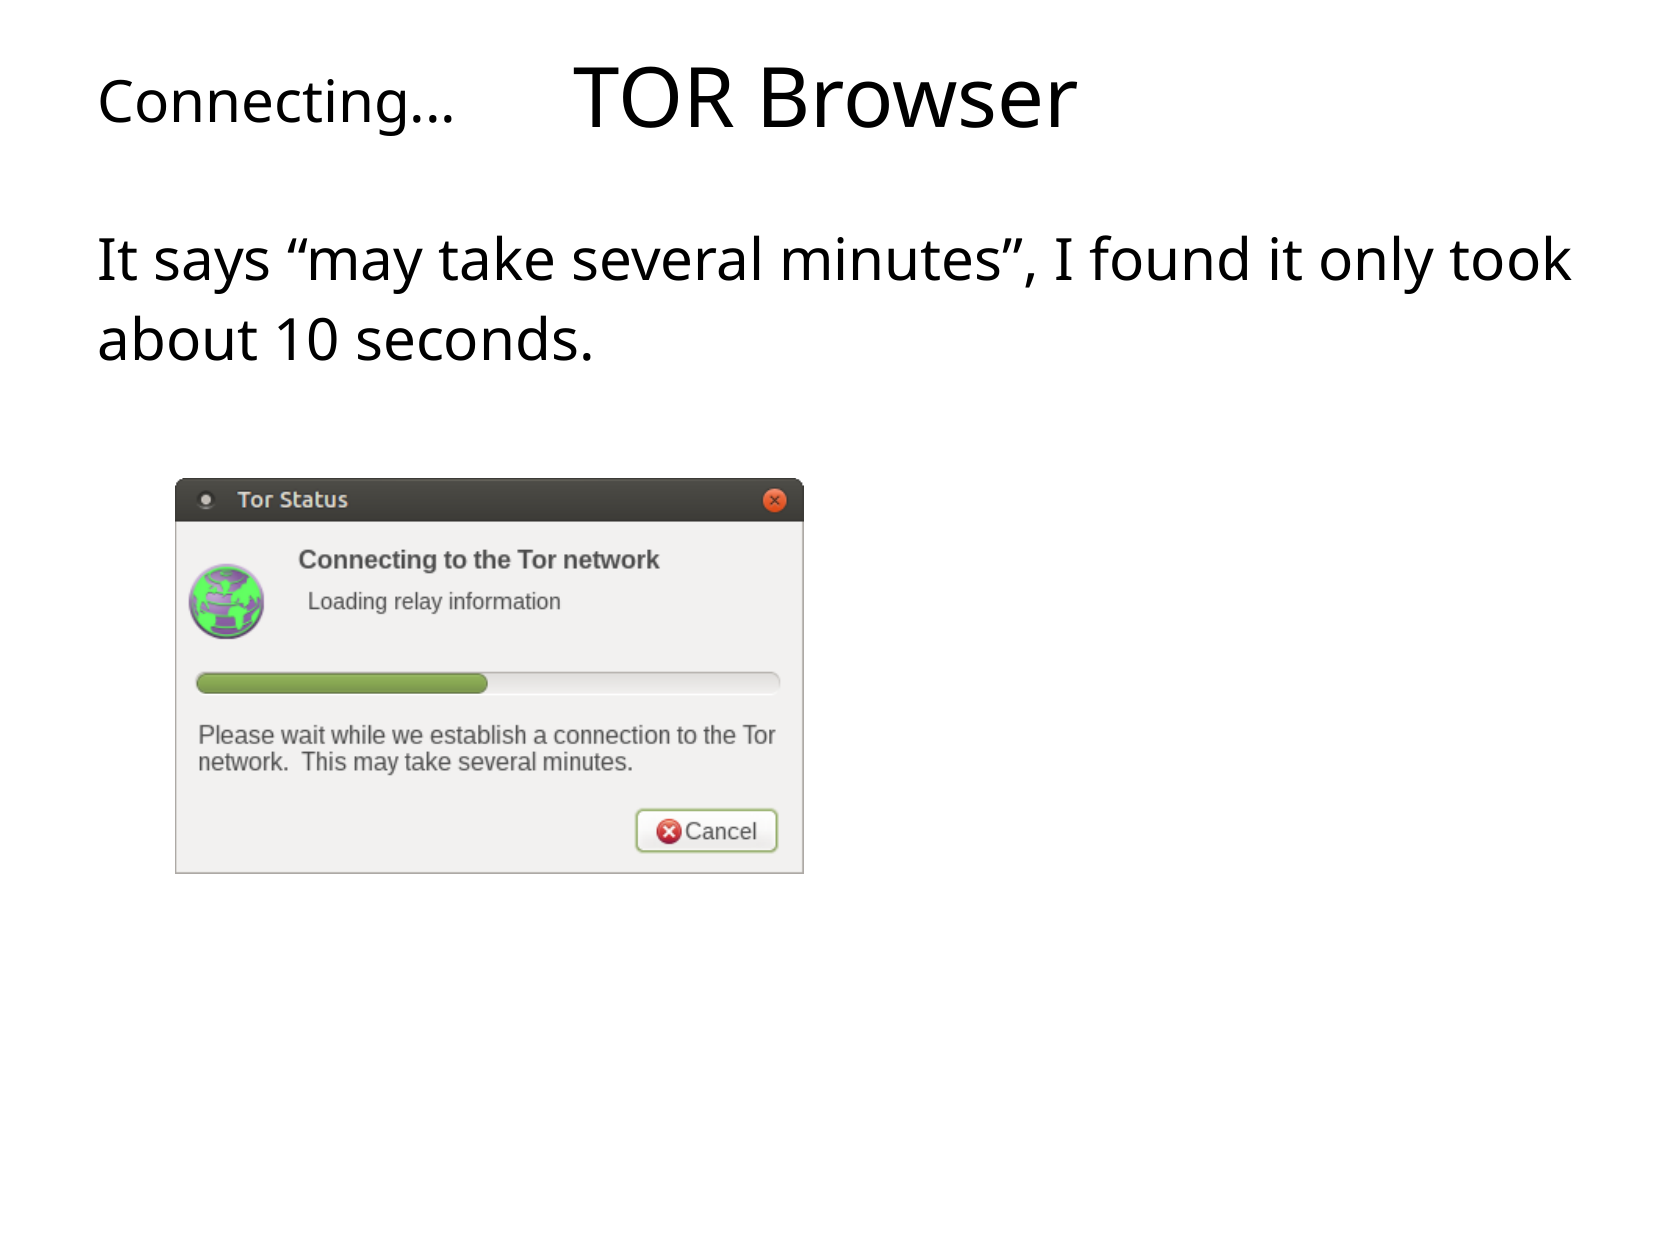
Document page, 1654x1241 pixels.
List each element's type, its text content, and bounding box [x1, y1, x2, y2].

picture [175, 478, 804, 875]
title TOR Browser [82, 49, 1571, 142]
text_box Connecting... It says “may take several minutes”, I found it only took about 10 seconds. [82, 153, 1595, 284]
